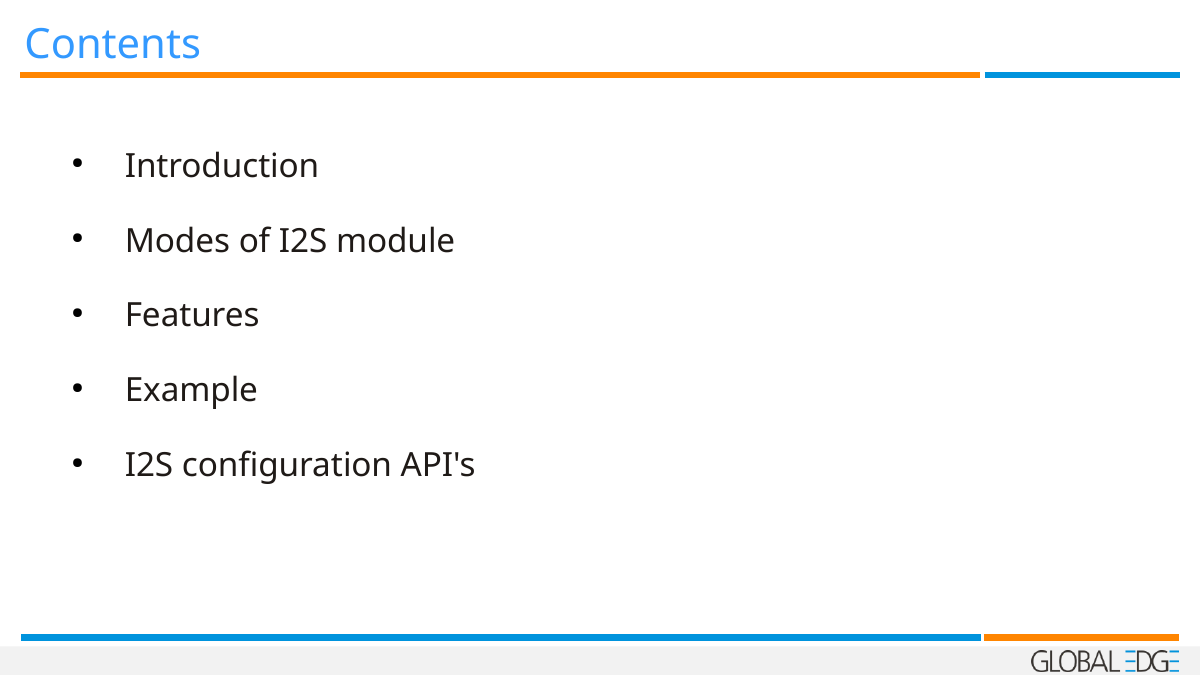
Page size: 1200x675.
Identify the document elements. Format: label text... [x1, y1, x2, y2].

picture [1031, 650, 1179, 672]
title Contents [24, 15, 1100, 69]
list Introduction Modes of I2S module Features Example I2S configuration API's [53, 141, 1134, 603]
